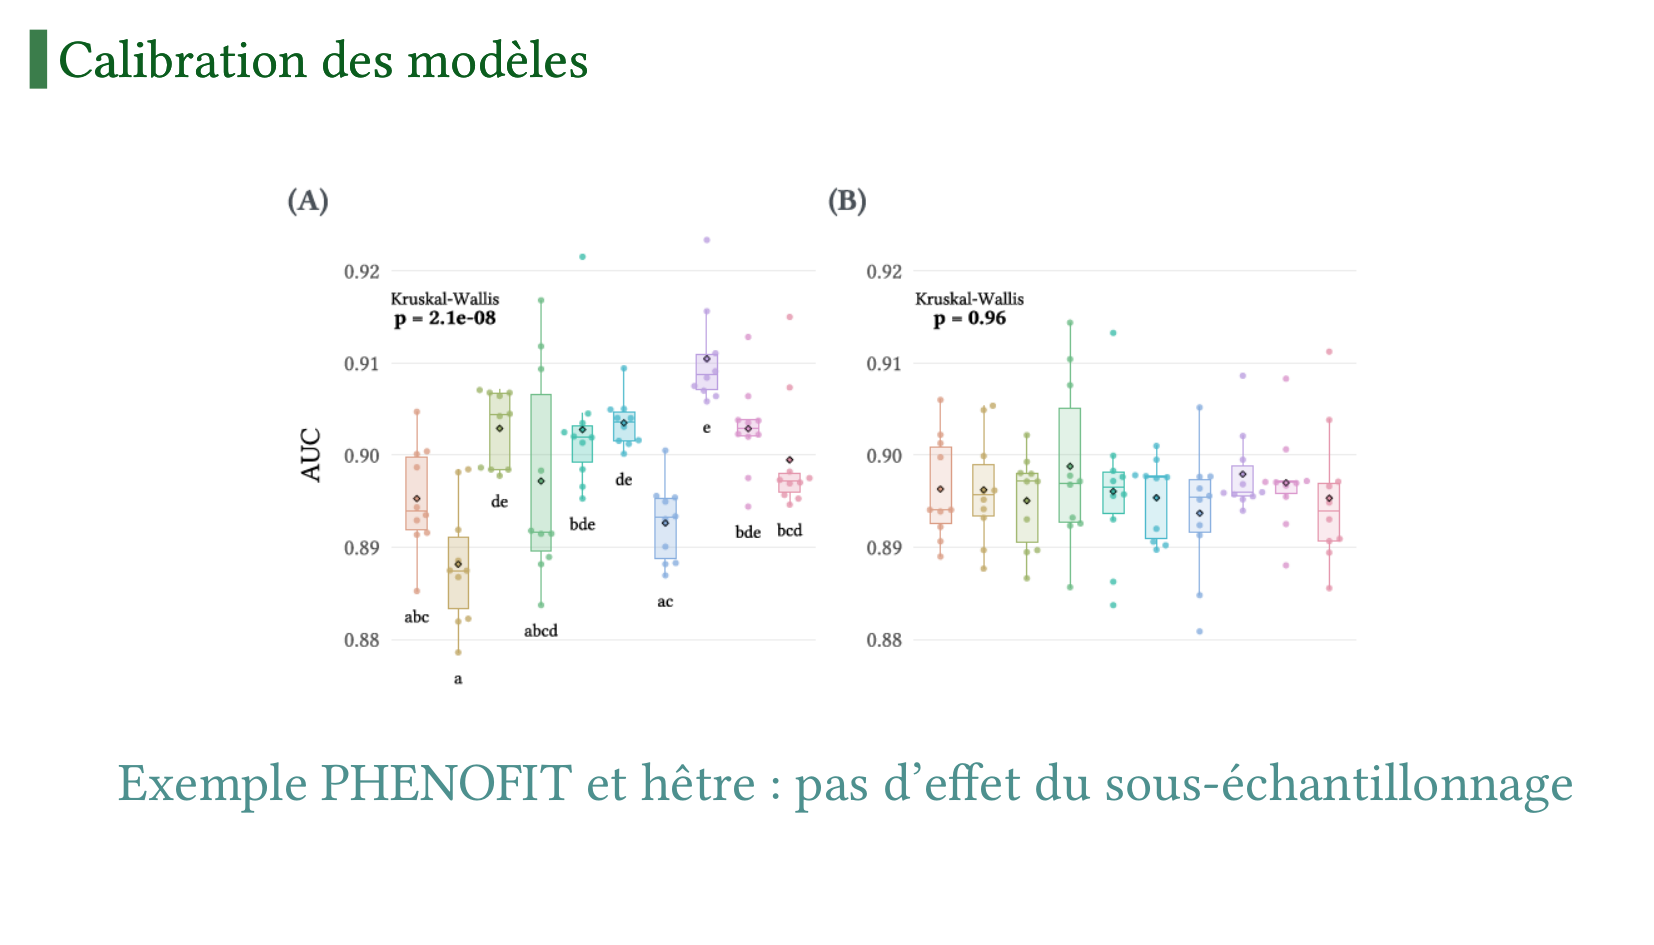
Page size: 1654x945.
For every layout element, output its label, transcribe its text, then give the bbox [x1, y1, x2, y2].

text_box Exemple PHENOFIT et hêtre : pas d’effet du sous-échantillonnage [118, 720, 1595, 845]
text_box [29, 29, 48, 89]
picture [274, 175, 1379, 717]
text_box Calibration des modèles [59, 29, 1571, 119]
